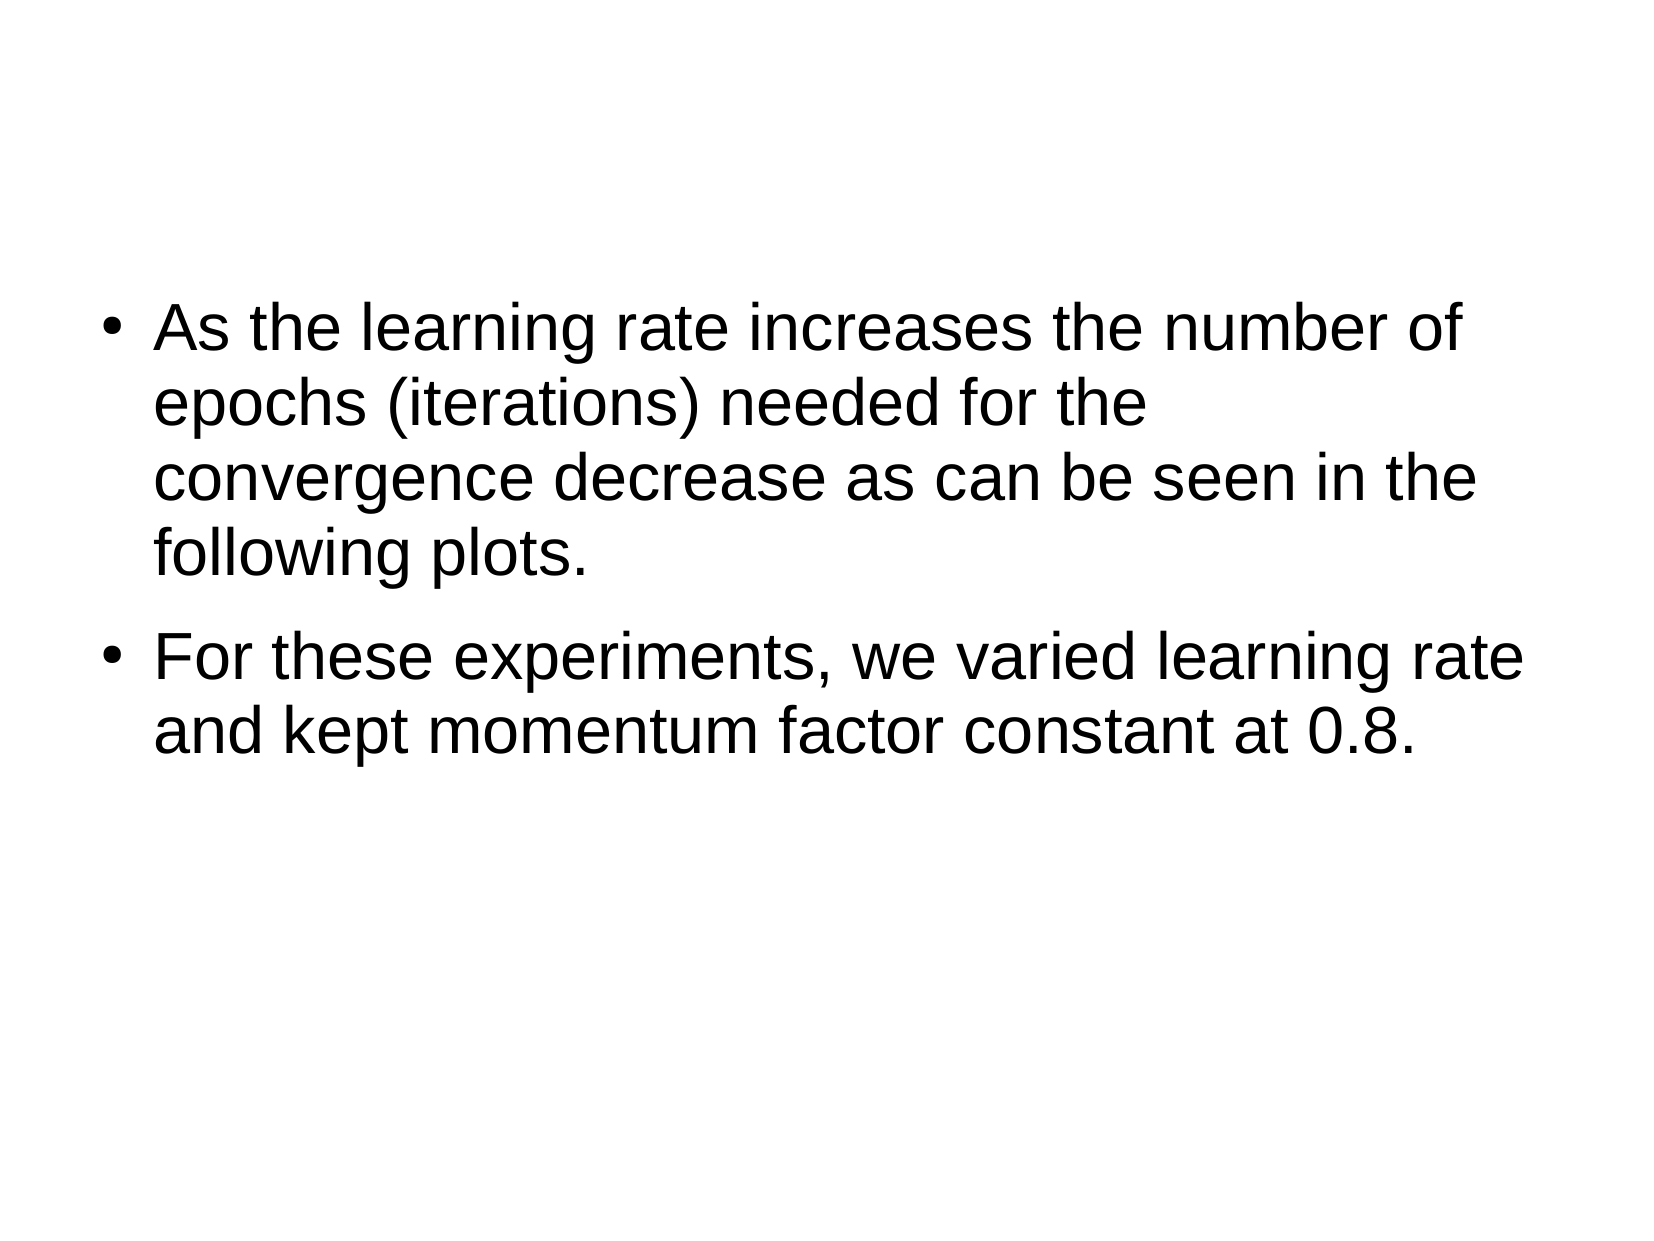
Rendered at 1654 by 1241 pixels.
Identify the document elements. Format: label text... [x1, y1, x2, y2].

list As the learning rate increases the number of epochs (iterations) needed for the convergence decrease as can be seen in the following plots. For these experiments, we varied learning rate and kept momentum factor constant at 0.8. [82, 290, 1538, 1010]
